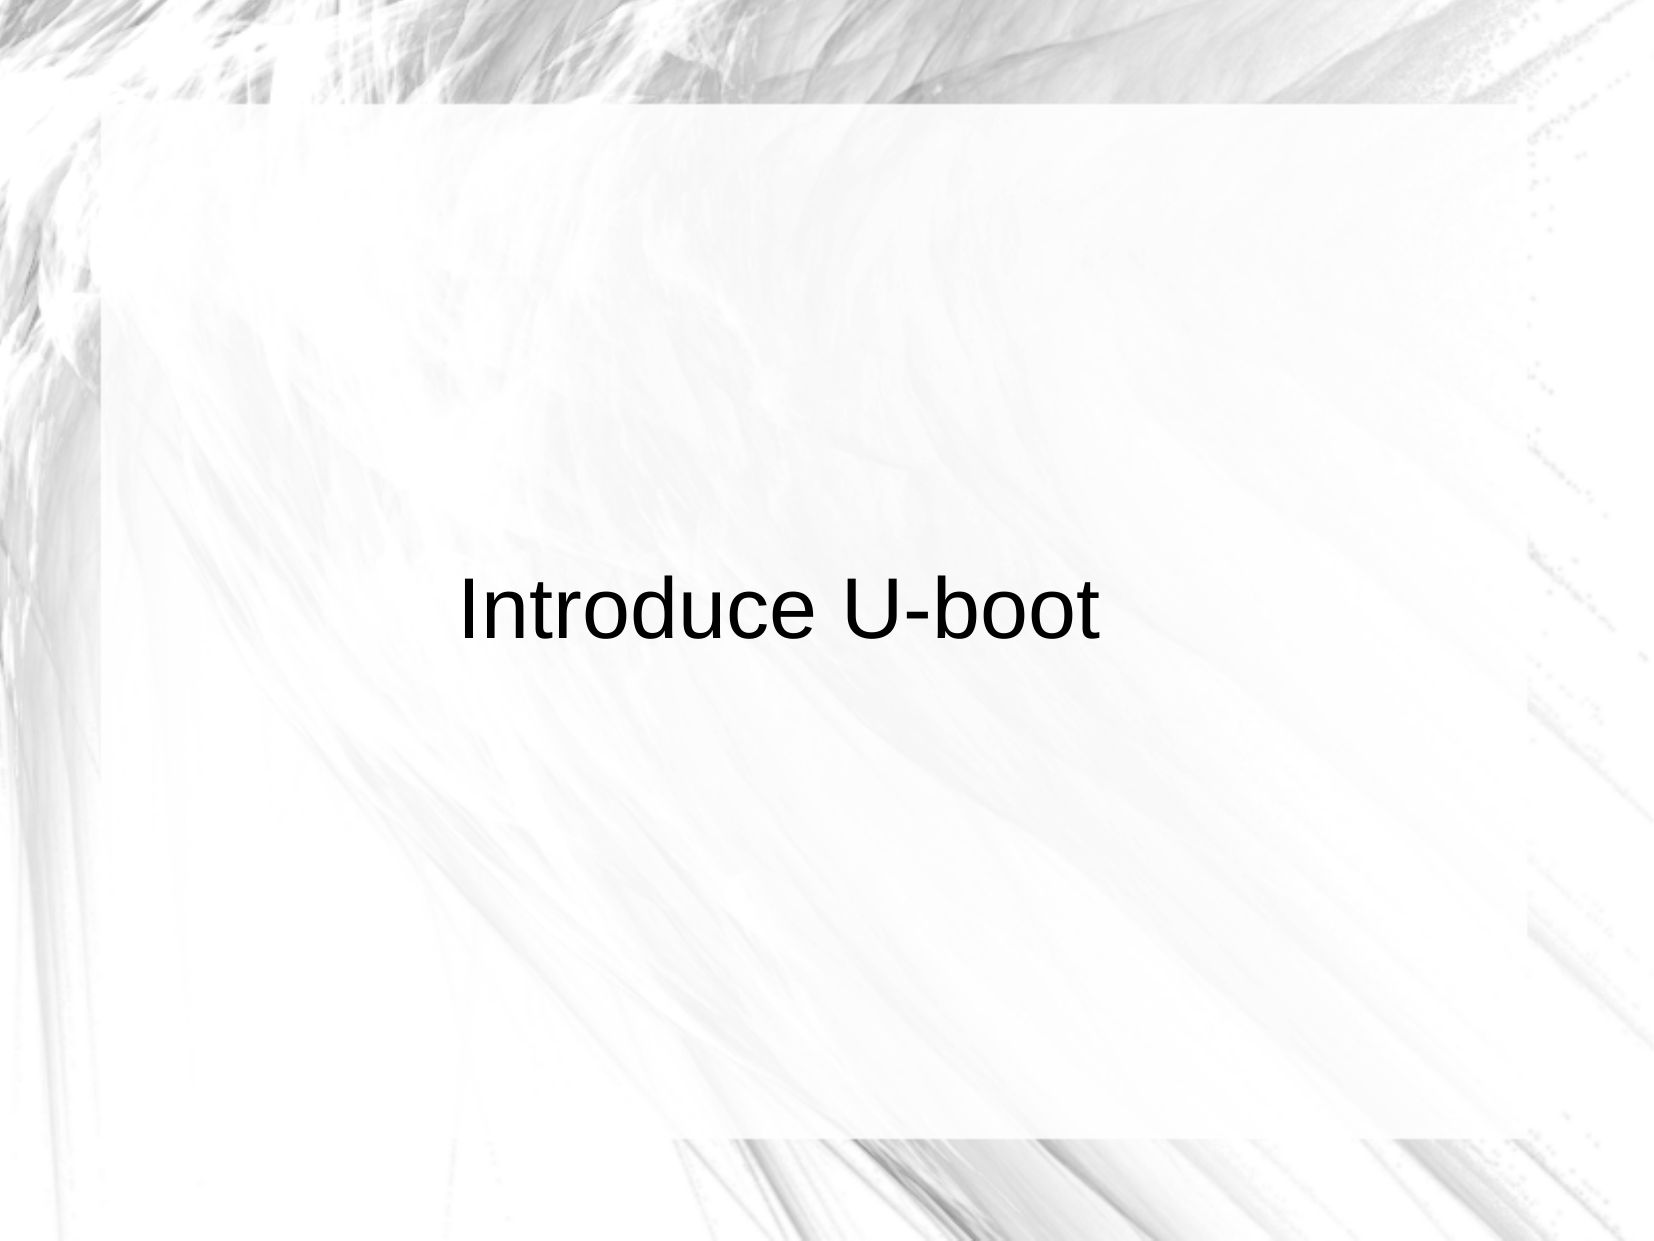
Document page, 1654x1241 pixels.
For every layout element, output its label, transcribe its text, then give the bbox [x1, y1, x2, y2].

title Introduce U-boot [97, 525, 1486, 693]
picture [0, 0, 1654, 1241]
